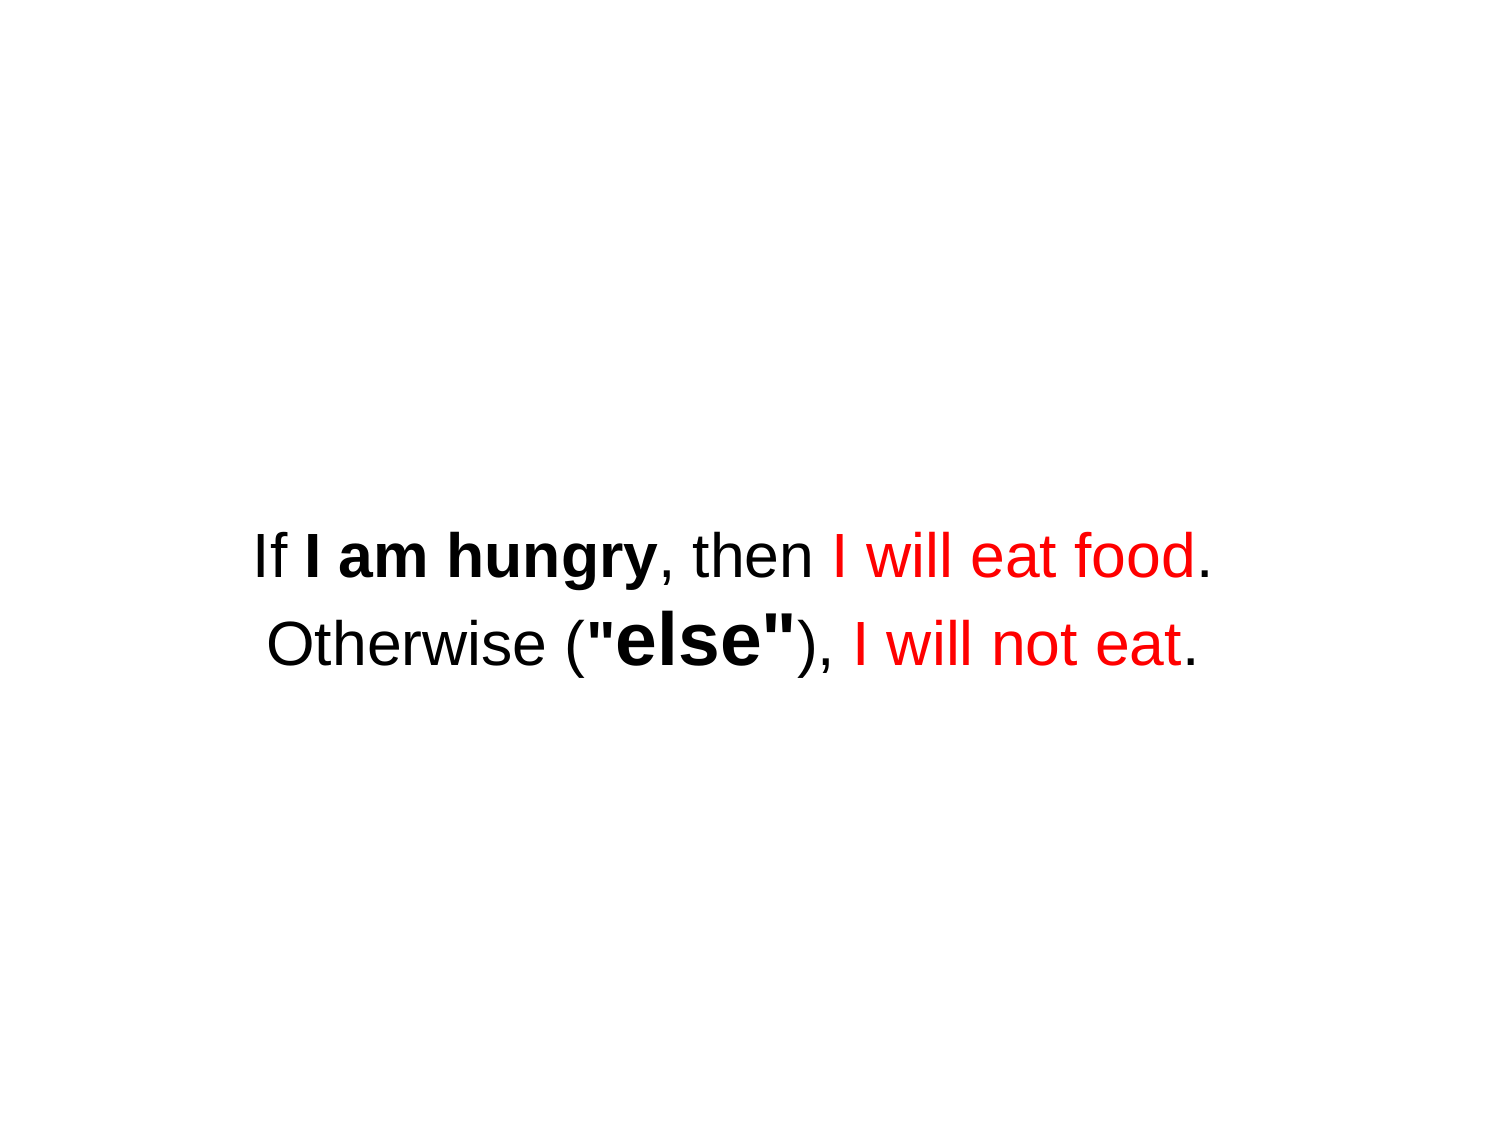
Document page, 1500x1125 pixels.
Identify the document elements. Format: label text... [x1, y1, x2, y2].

text_box If I am hungry, then I will eat food. Otherwise ("else"), I will not eat. [58, 499, 1409, 625]
